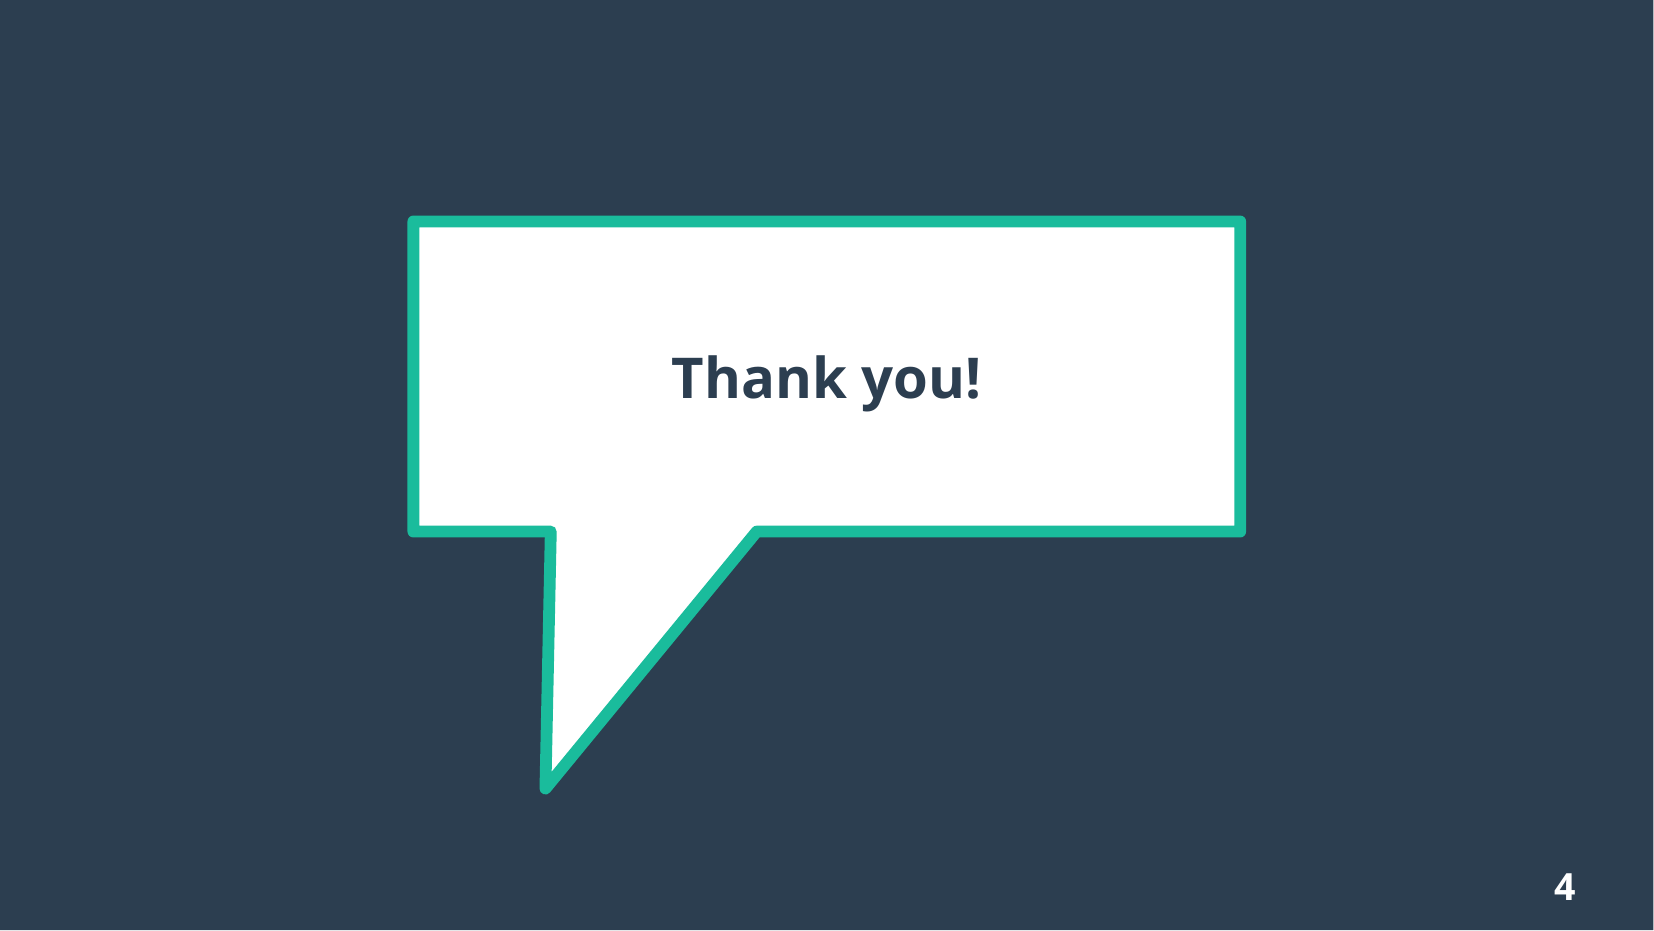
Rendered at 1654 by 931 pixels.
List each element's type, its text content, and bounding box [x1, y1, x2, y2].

title Thank you! [442, 243, 1211, 510]
